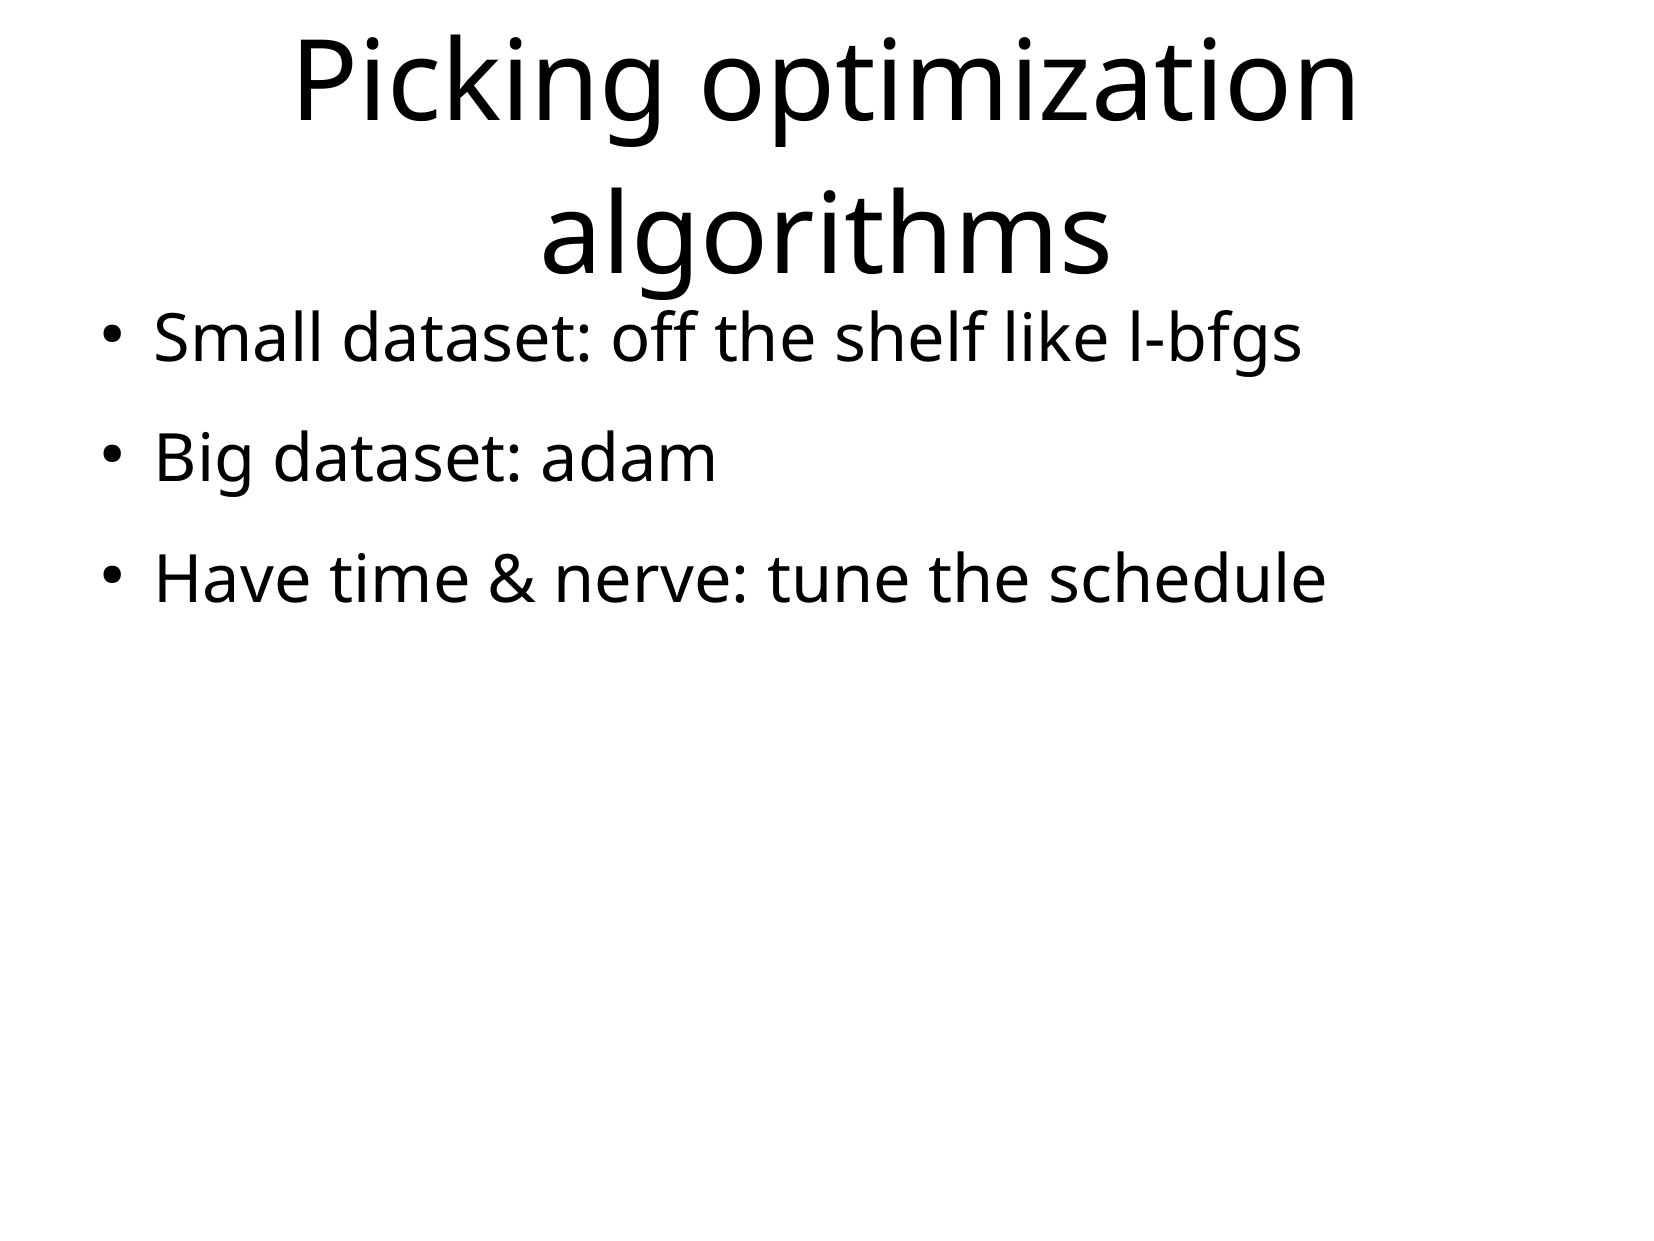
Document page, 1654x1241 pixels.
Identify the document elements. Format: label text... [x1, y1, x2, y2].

title Picking optimization algorithms [82, 49, 1571, 257]
list Small dataset: off the shelf like l-bfgs Big dataset: adam Have time & nerve: tune the schedule [82, 290, 1571, 1010]
